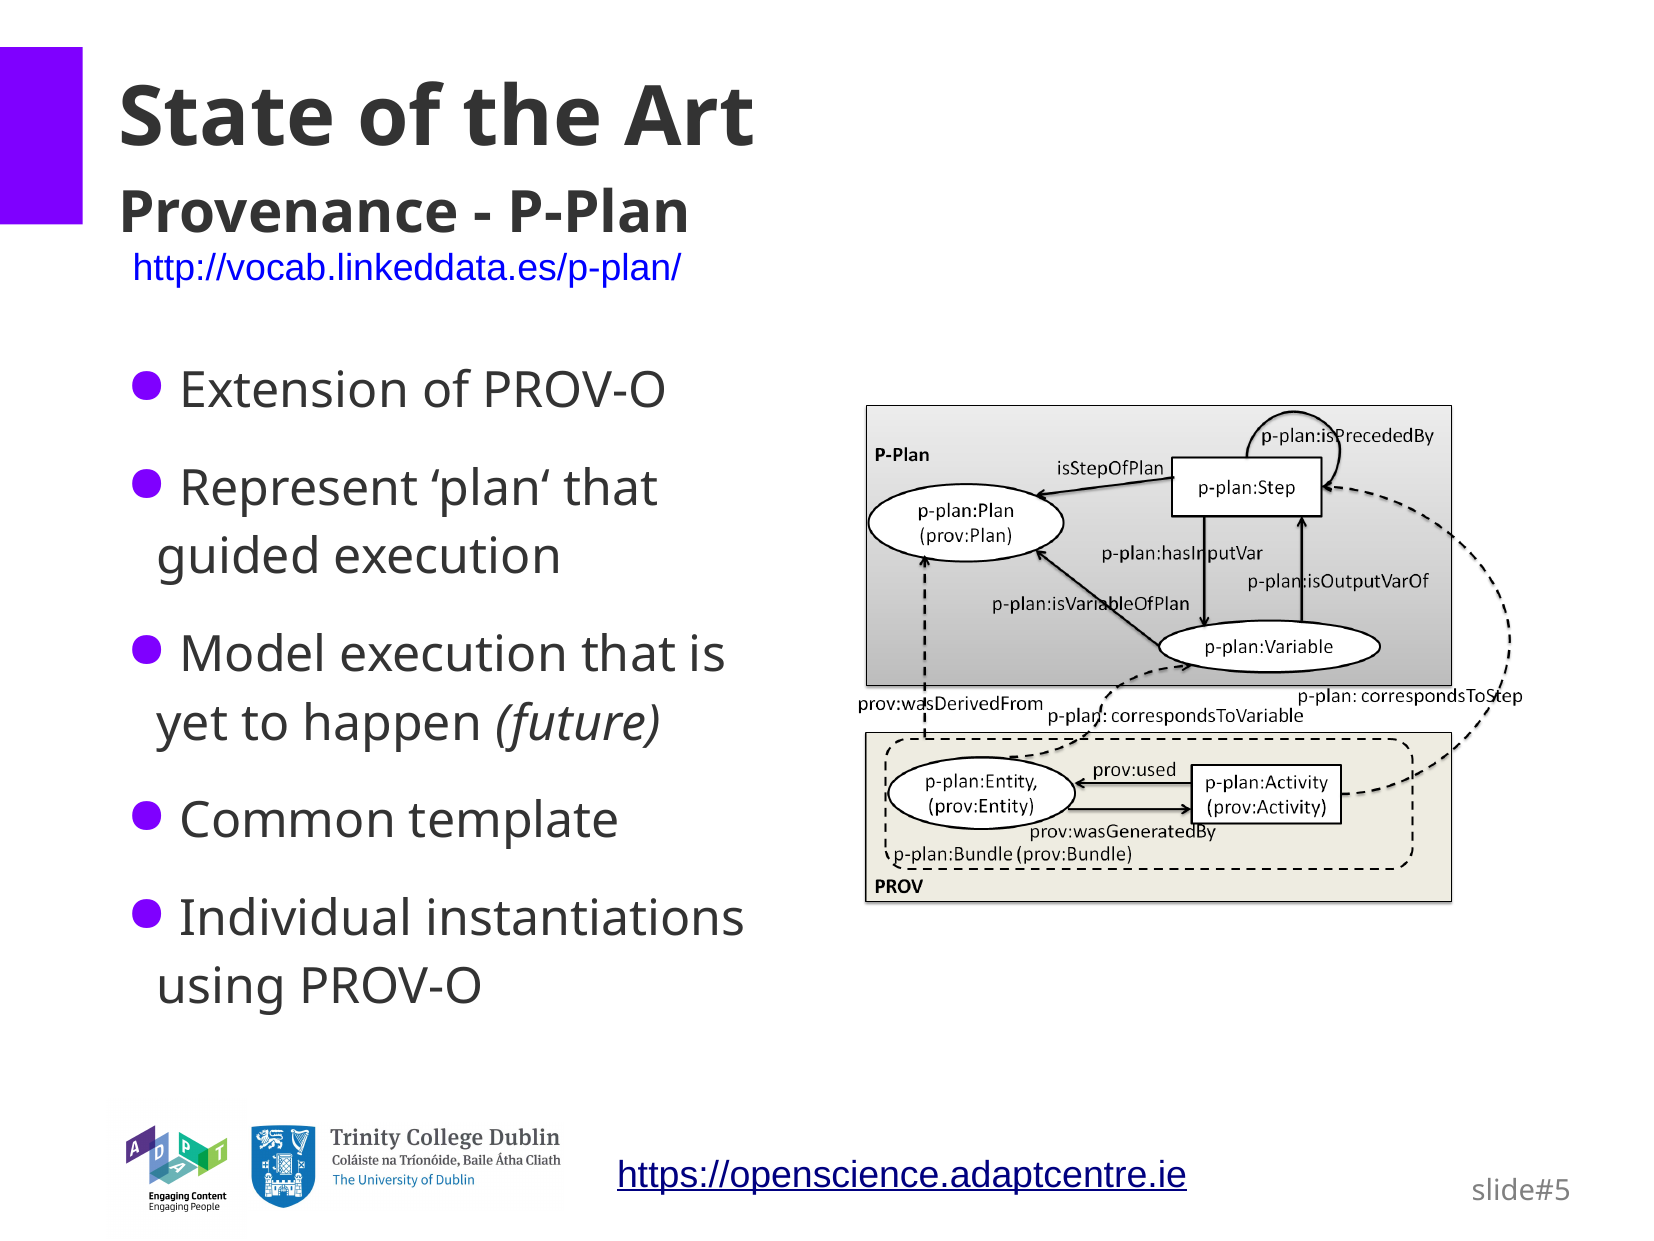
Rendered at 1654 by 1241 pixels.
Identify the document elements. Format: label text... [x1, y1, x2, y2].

picture [248, 1122, 564, 1211]
list Extension of PROV-O Represent ‘plan‘ that guided execution Model execution that is yet to happen (future) Common template Individual instantiations using PROV-O [118, 354, 810, 1074]
picture [844, 402, 1536, 908]
text_box http://vocab.linkeddata.es/p-plan/ [117, 238, 697, 296]
picture [106, 1098, 247, 1239]
title State of the Art Provenance - P-Plan [118, 49, 1571, 257]
